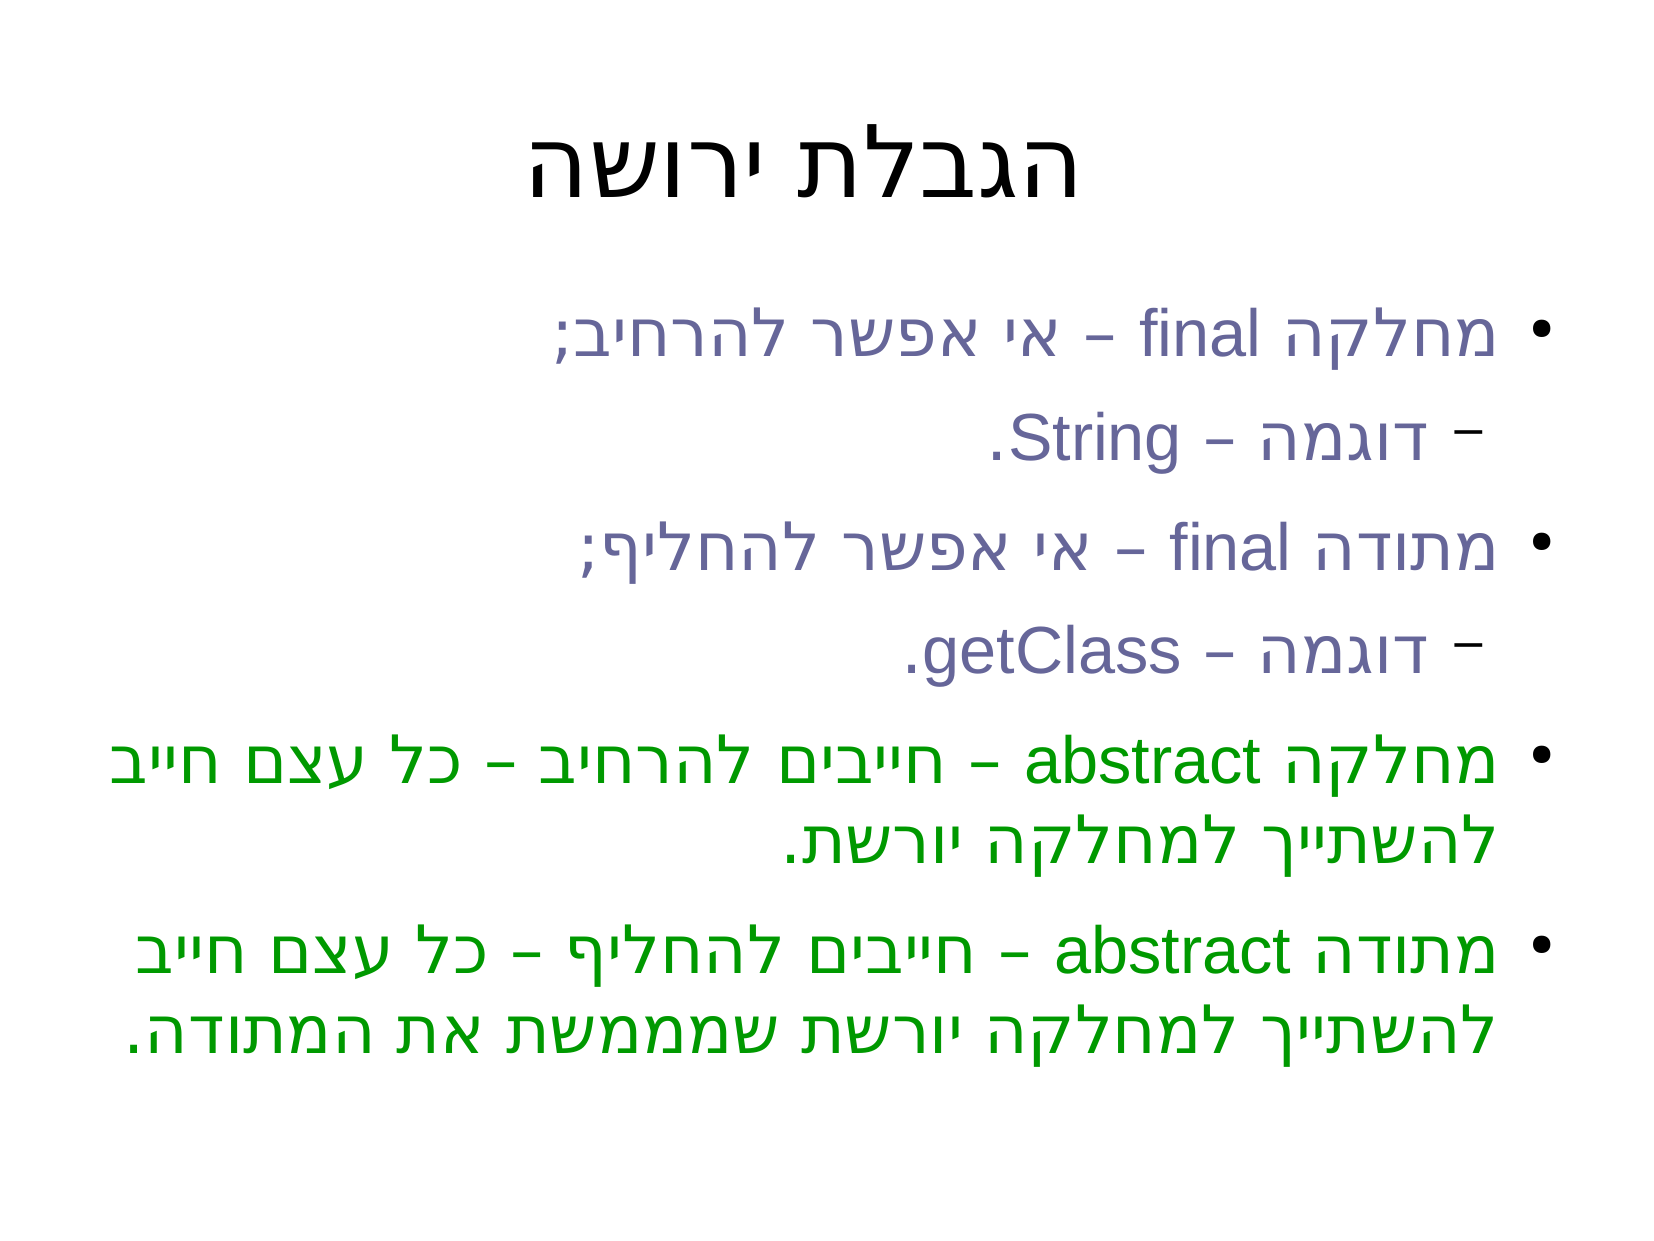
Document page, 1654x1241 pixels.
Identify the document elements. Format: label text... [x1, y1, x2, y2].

list מחלקה final – אי אפשר להרחיב; דוגמה – String. מתודה final – אי אפשר להחליף; דוגמה – getClass. מחלקה abstract – חייבים להרחיב – כל עצם חייב להשתייך למחלקה יורשת. מתודה abstract – חייבים להחליף – כל עצם חייב להשתייך למחלקה יורשת שמממשת את המתודה. [82, 290, 1571, 1126]
title הגבלת ירושה [63, 45, 1546, 271]
